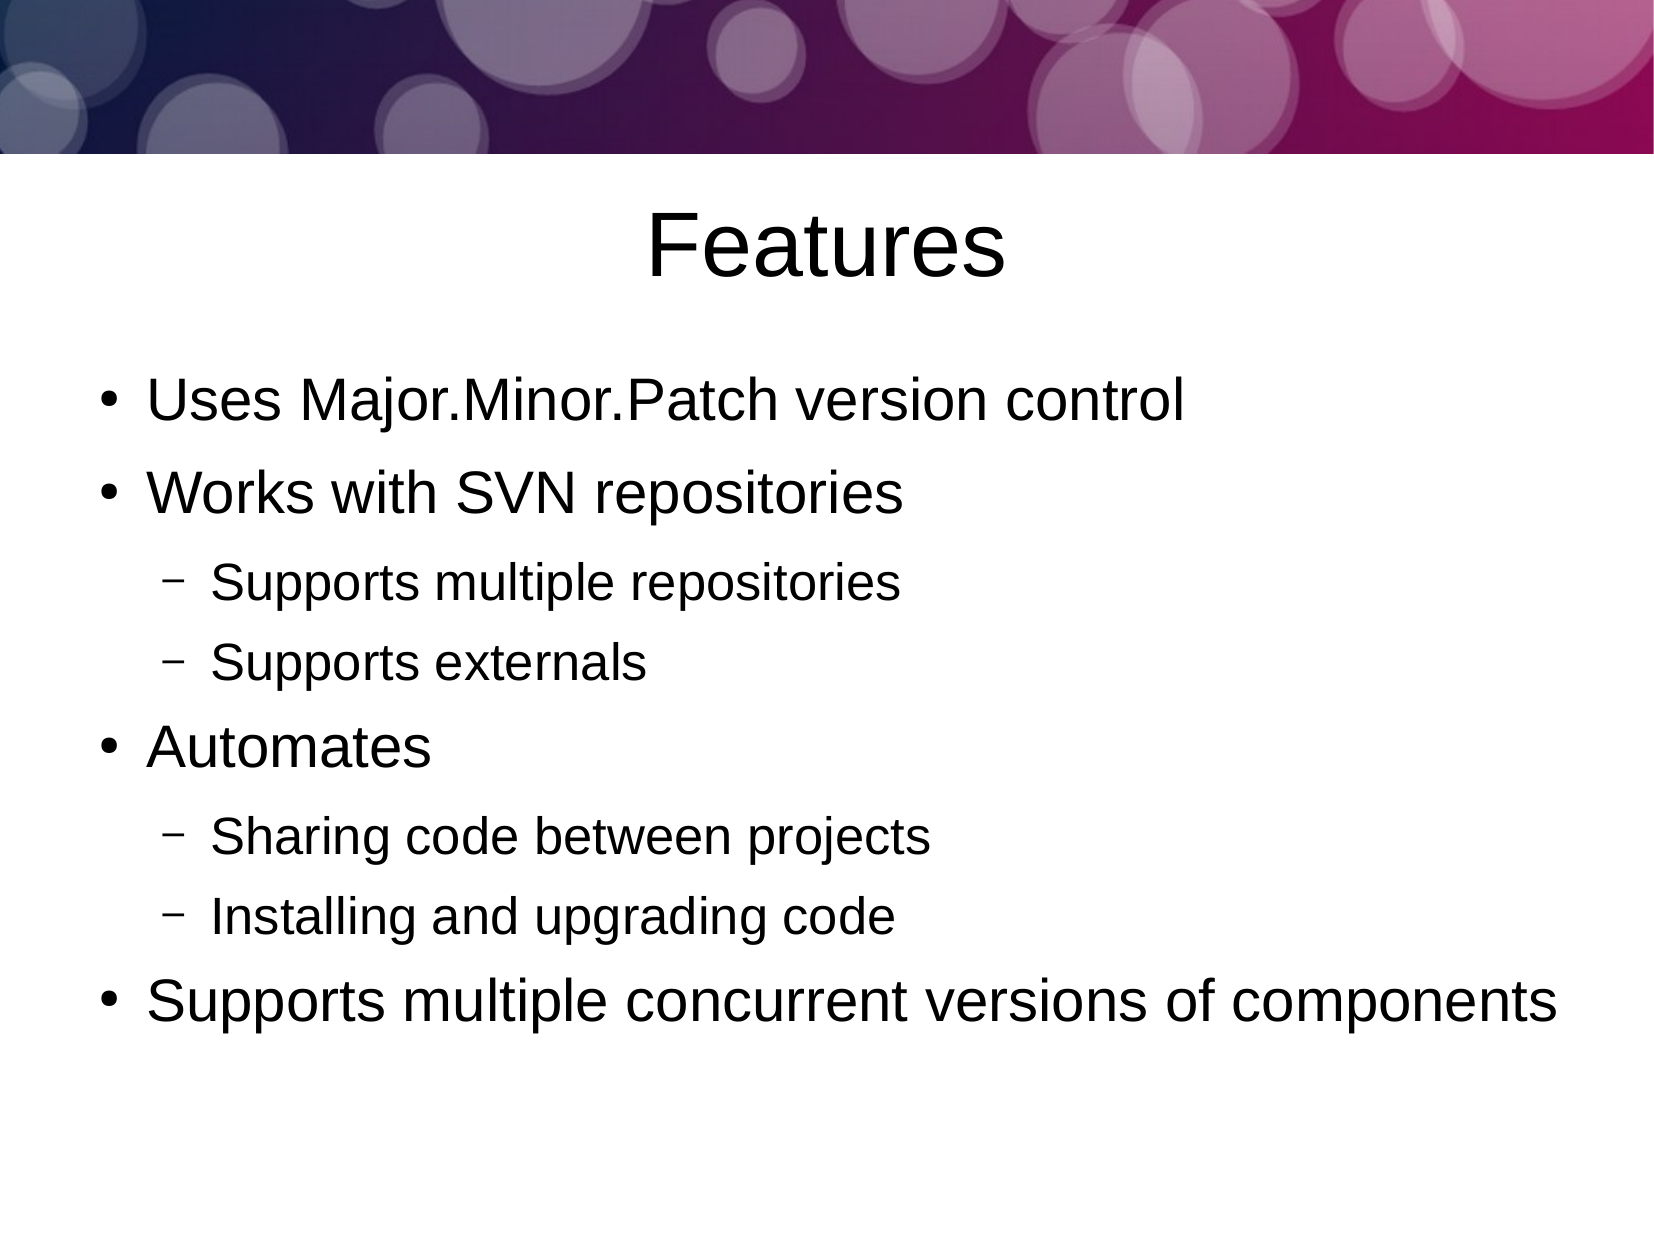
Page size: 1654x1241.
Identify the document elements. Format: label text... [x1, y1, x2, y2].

list Uses Major.Minor.Patch version control Works with SVN repositories Supports multiple repositories Supports externals Automates Sharing code between projects Installing and upgrading code Supports multiple concurrent versions of components [82, 366, 1571, 1087]
picture [0, 0, 1654, 154]
title Features [82, 159, 1571, 331]
